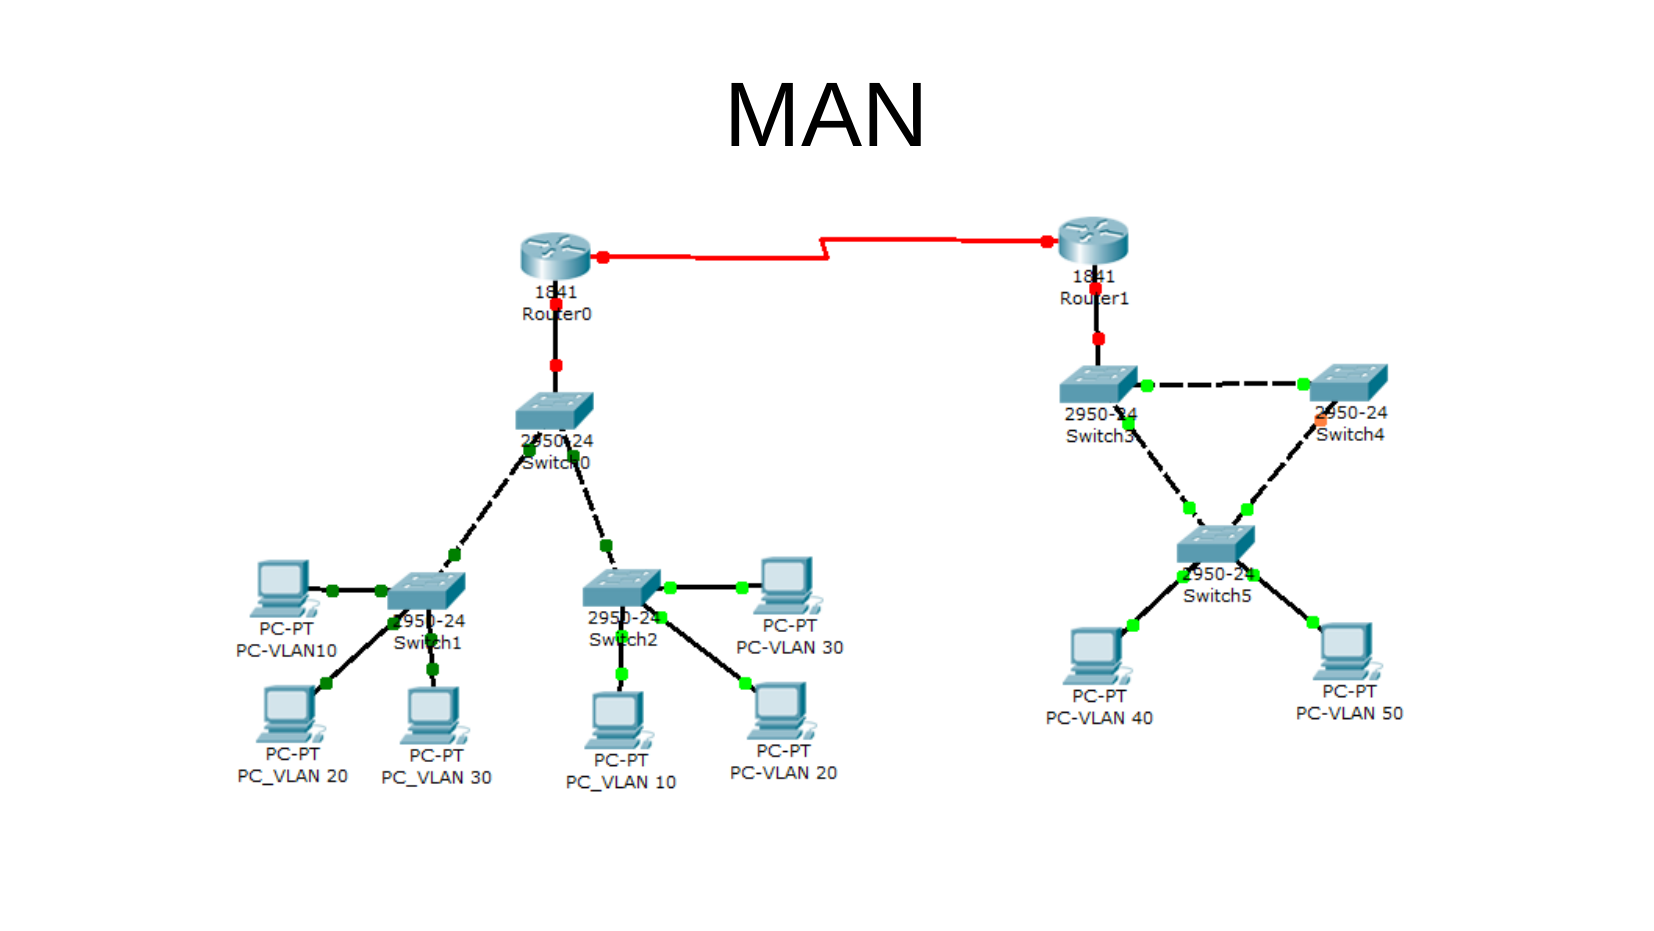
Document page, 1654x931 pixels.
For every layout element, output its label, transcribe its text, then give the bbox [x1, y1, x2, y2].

picture [225, 206, 1432, 798]
title MAN [82, 37, 1571, 193]
